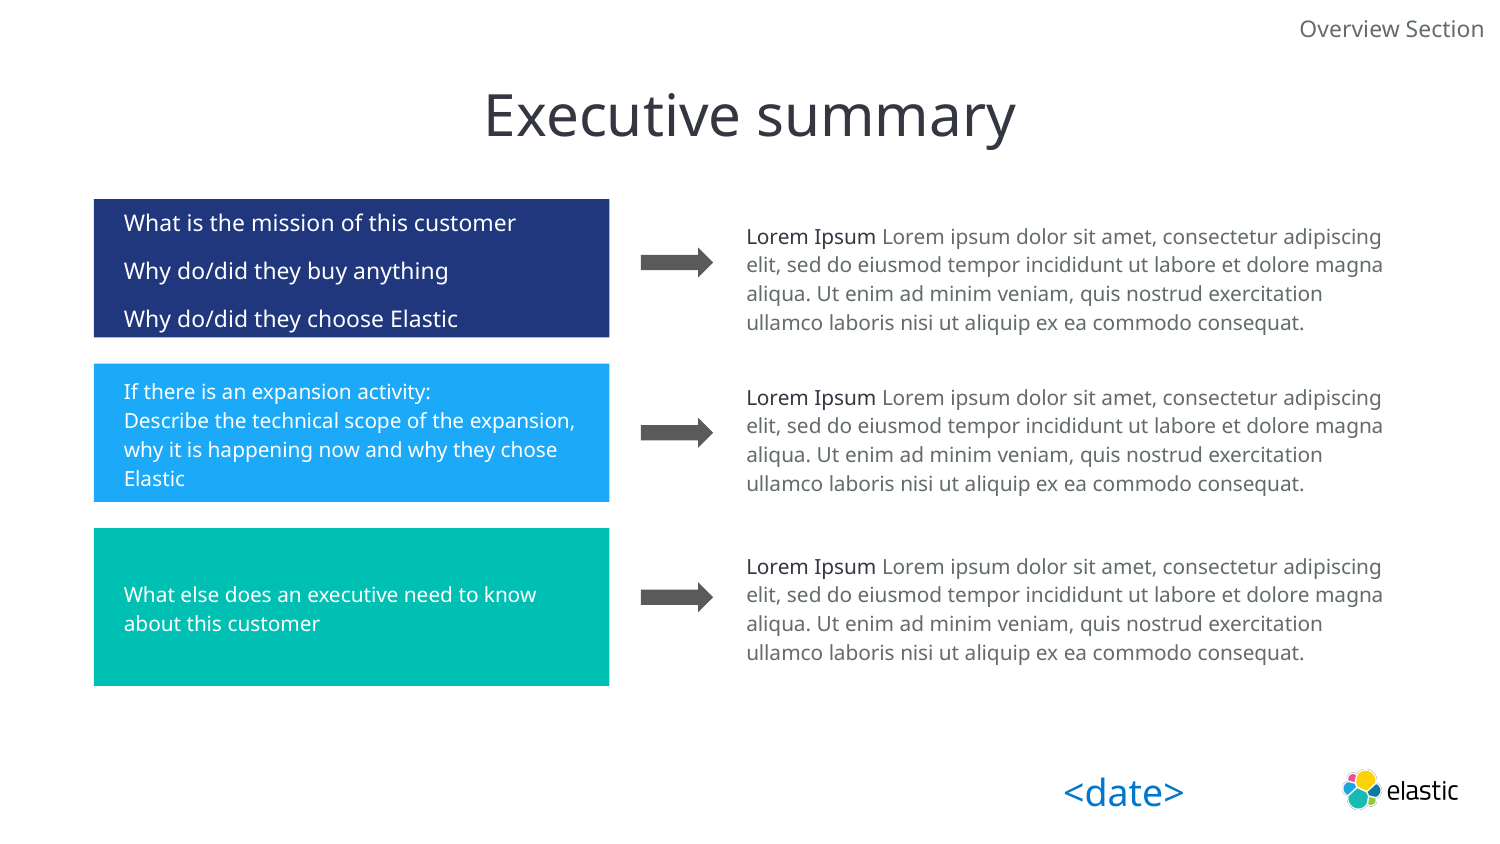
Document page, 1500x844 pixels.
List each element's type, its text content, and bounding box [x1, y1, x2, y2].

text_box [640, 247, 714, 278]
text_box If there is an expansion activity: Describe the technical scope of the expansion, why it is happening now and why they chose Elastic [93, 363, 610, 502]
text_box [640, 417, 714, 448]
picture [1342, 769, 1458, 810]
title Executive summary [156, 78, 1344, 211]
text_box What is the mission of this customer Why do/did they buy anything Why do/did they choose Elastic [93, 199, 610, 338]
text_box <date> [1048, 753, 1318, 821]
text_box Lorem Ipsum Lorem ipsum dolor sit amet, consectetur adipiscing elit, sed do eiusmod tempor incididunt ut labore et dolore magna aliqua. Ut enim ad minim veniam, quis nostrud exercitation ullamco laboris nisi ut aliquip ex ea commodo consequat. [716, 207, 1407, 347]
text_box Overview Section [1252, 0, 1500, 55]
text_box What else does an executive need to know about this customer [93, 528, 610, 686]
text_box Lorem Ipsum Lorem ipsum dolor sit amet, consectetur adipiscing elit, sed do eiusmod tempor incididunt ut labore et dolore magna aliqua. Ut enim ad minim veniam, quis nostrud exercitation ullamco laboris nisi ut aliquip ex ea commodo consequat. [716, 537, 1407, 677]
text_box Lorem Ipsum Lorem ipsum dolor sit amet, consectetur adipiscing elit, sed do eiusmod tempor incididunt ut labore et dolore magna aliqua. Ut enim ad minim veniam, quis nostrud exercitation ullamco laboris nisi ut aliquip ex ea commodo consequat. [716, 360, 1407, 516]
text_box [640, 582, 714, 613]
